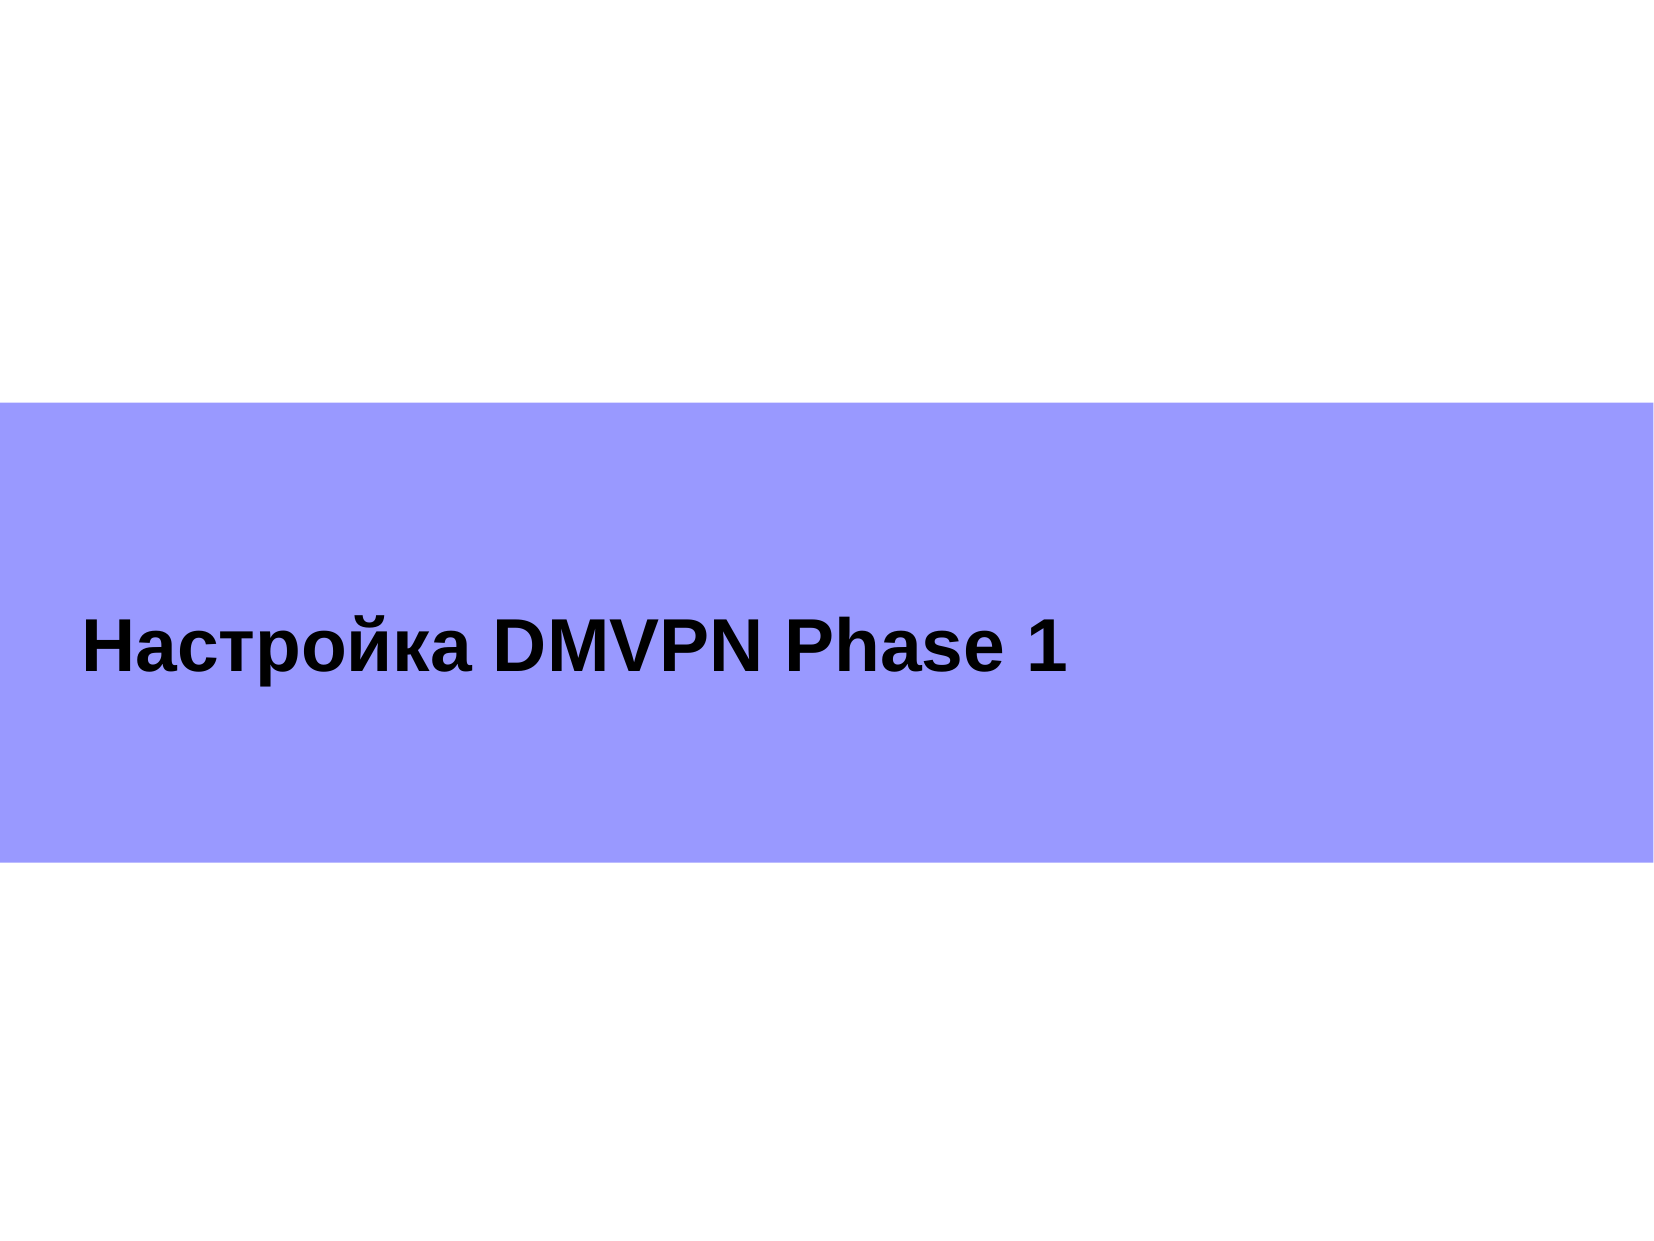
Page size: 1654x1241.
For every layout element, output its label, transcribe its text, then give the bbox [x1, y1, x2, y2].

text_box Настройка DMVPN Phase 1 [67, 600, 1530, 772]
